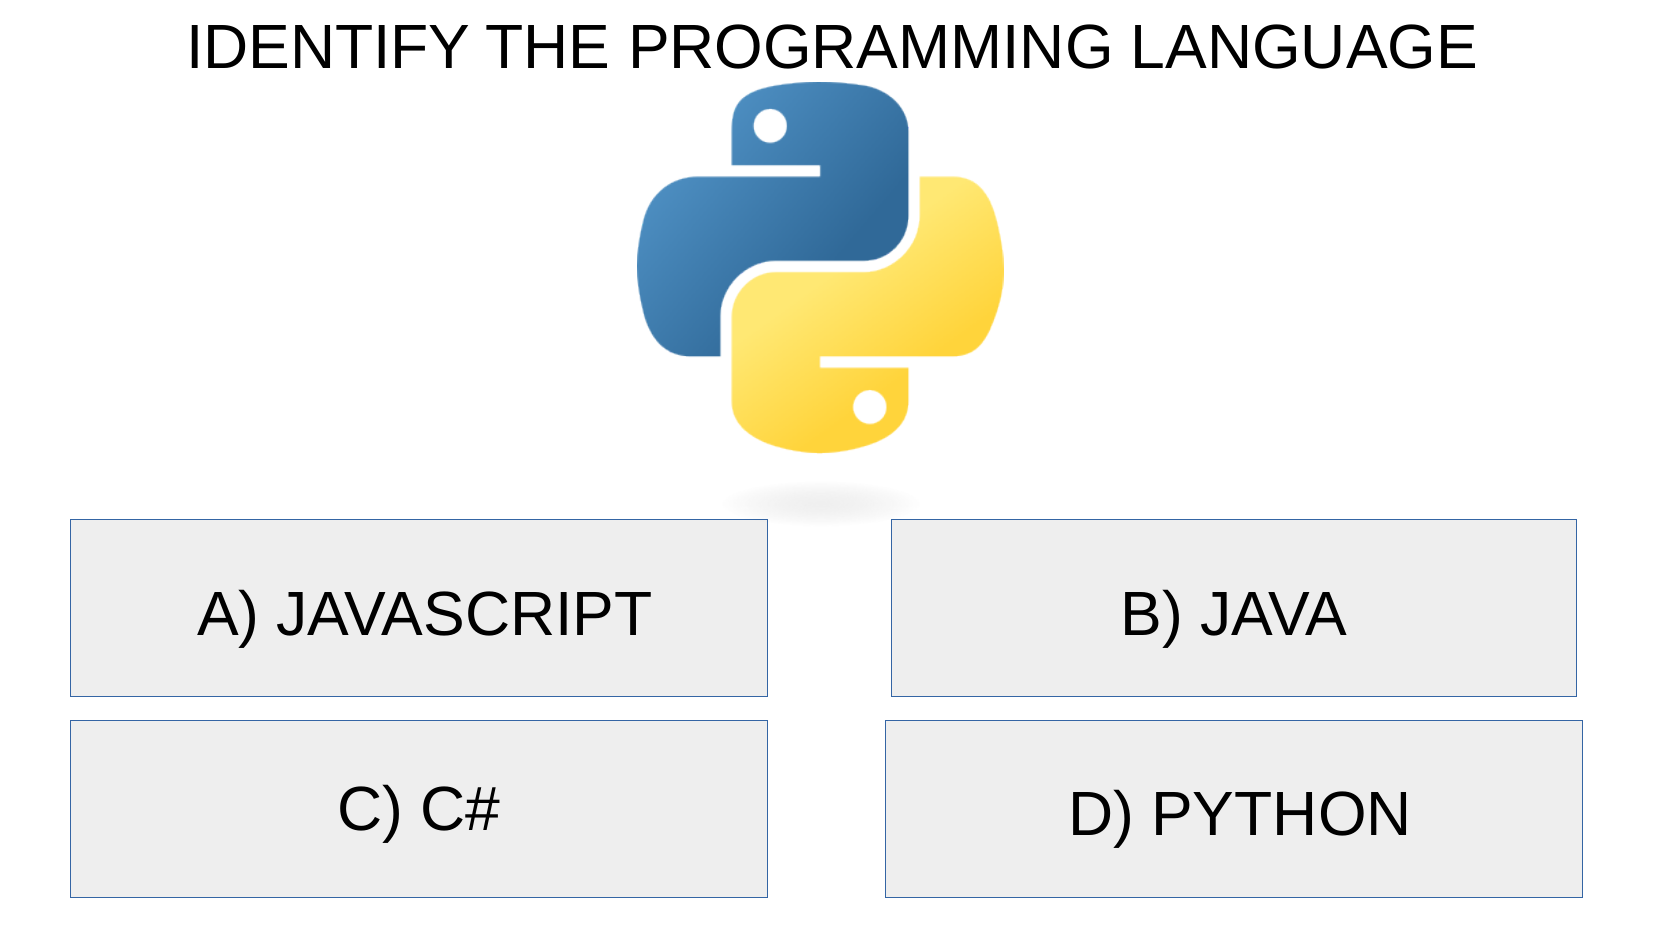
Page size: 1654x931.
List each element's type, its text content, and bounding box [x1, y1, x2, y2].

title A) JAVASCRIPT [0, 535, 909, 691]
title D) PYTHON [891, 736, 1589, 892]
text_box [70, 691, 768, 697]
text_box [70, 519, 768, 535]
title IDENTIFY THE PROGRAMMING LANGUAGE [88, 0, 1577, 125]
title B) JAVA [909, 535, 1560, 692]
text_box [891, 519, 1577, 697]
picture [637, 82, 1004, 527]
text_box [885, 720, 1583, 898]
text_box [70, 720, 768, 730]
text_box [70, 886, 768, 898]
title C) C# [70, 730, 768, 886]
